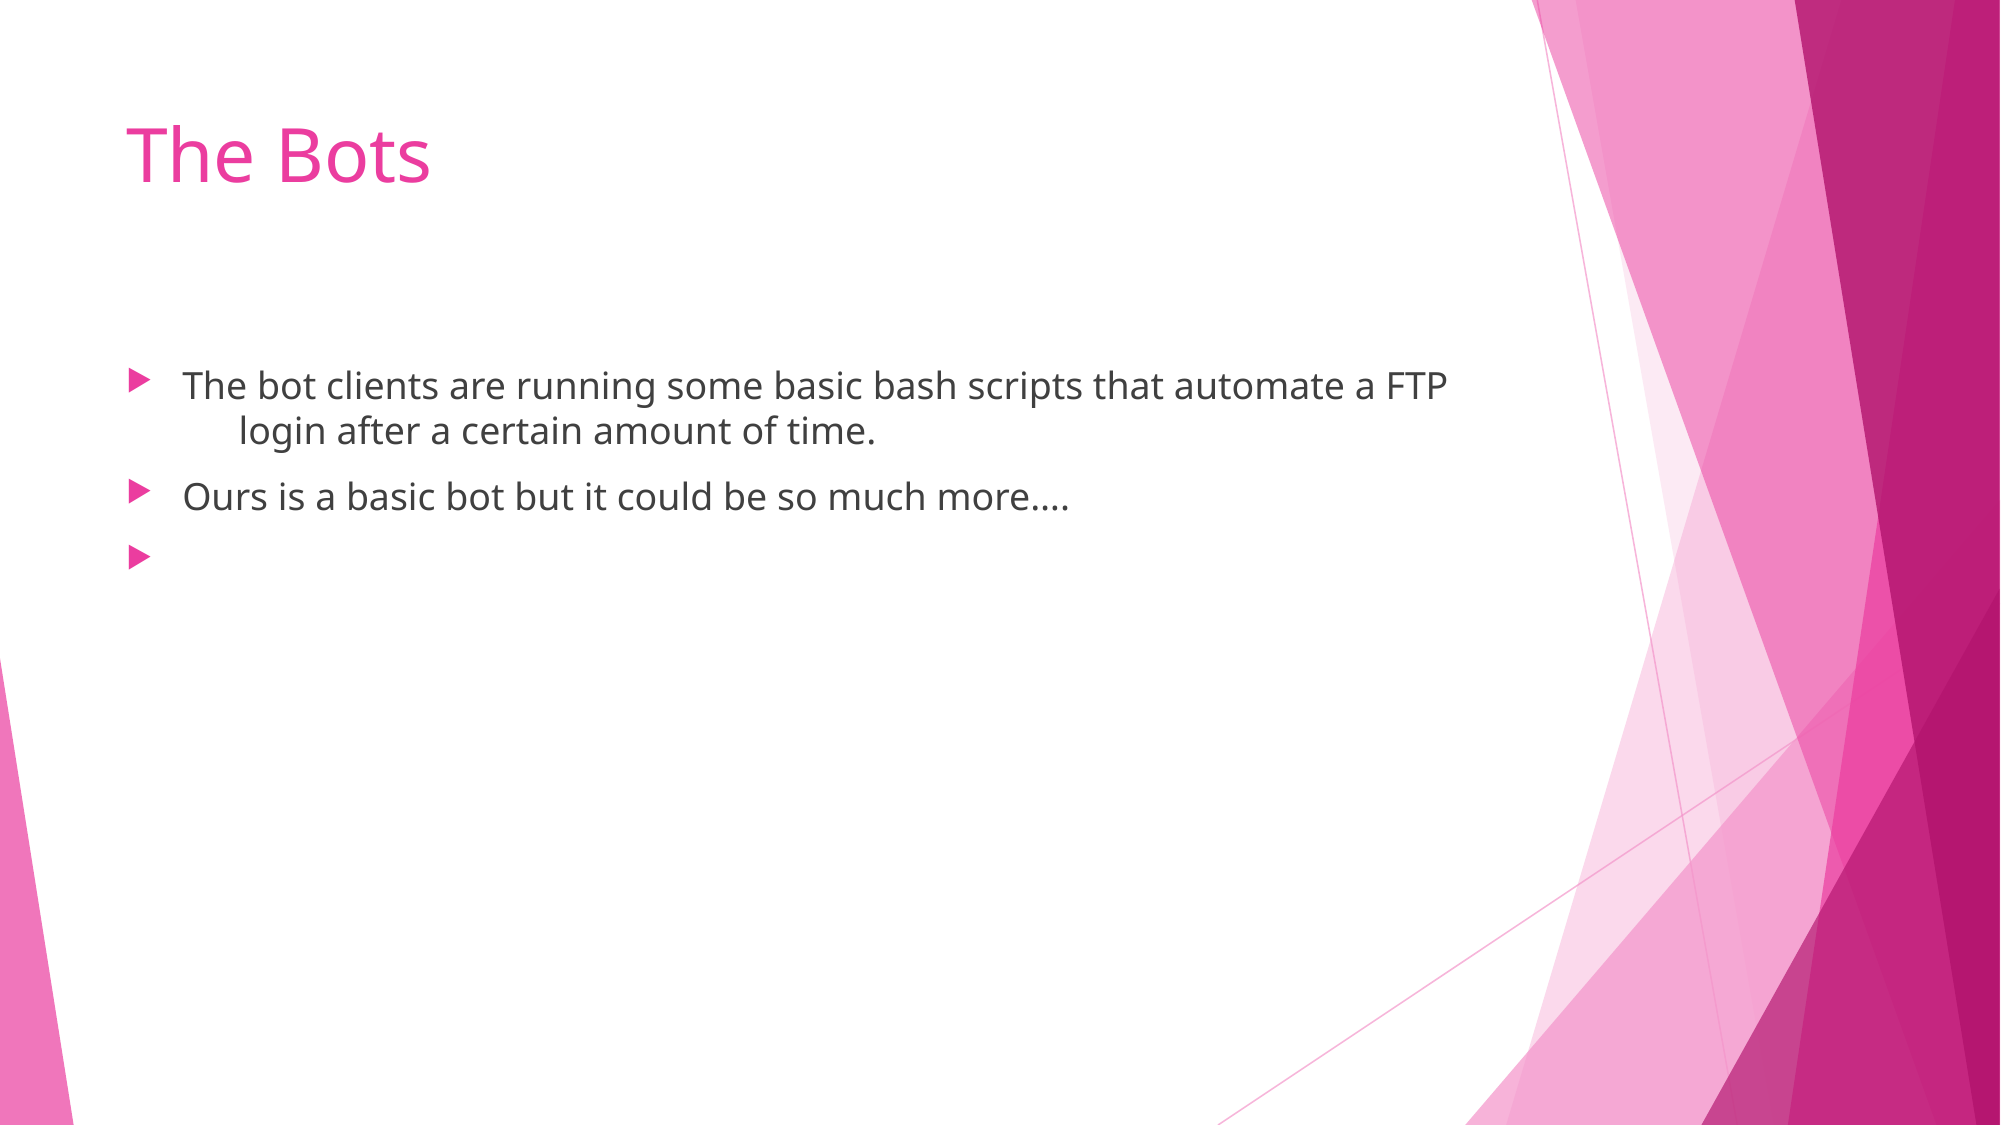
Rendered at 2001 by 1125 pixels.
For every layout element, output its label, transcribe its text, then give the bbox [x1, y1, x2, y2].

title The Bots [111, 99, 1522, 317]
list The bot clients are running some basic bash scripts that automate a FTP login after a certain amount of time. Ours is a basic bot but it could be so much more…. [111, 354, 1522, 992]
